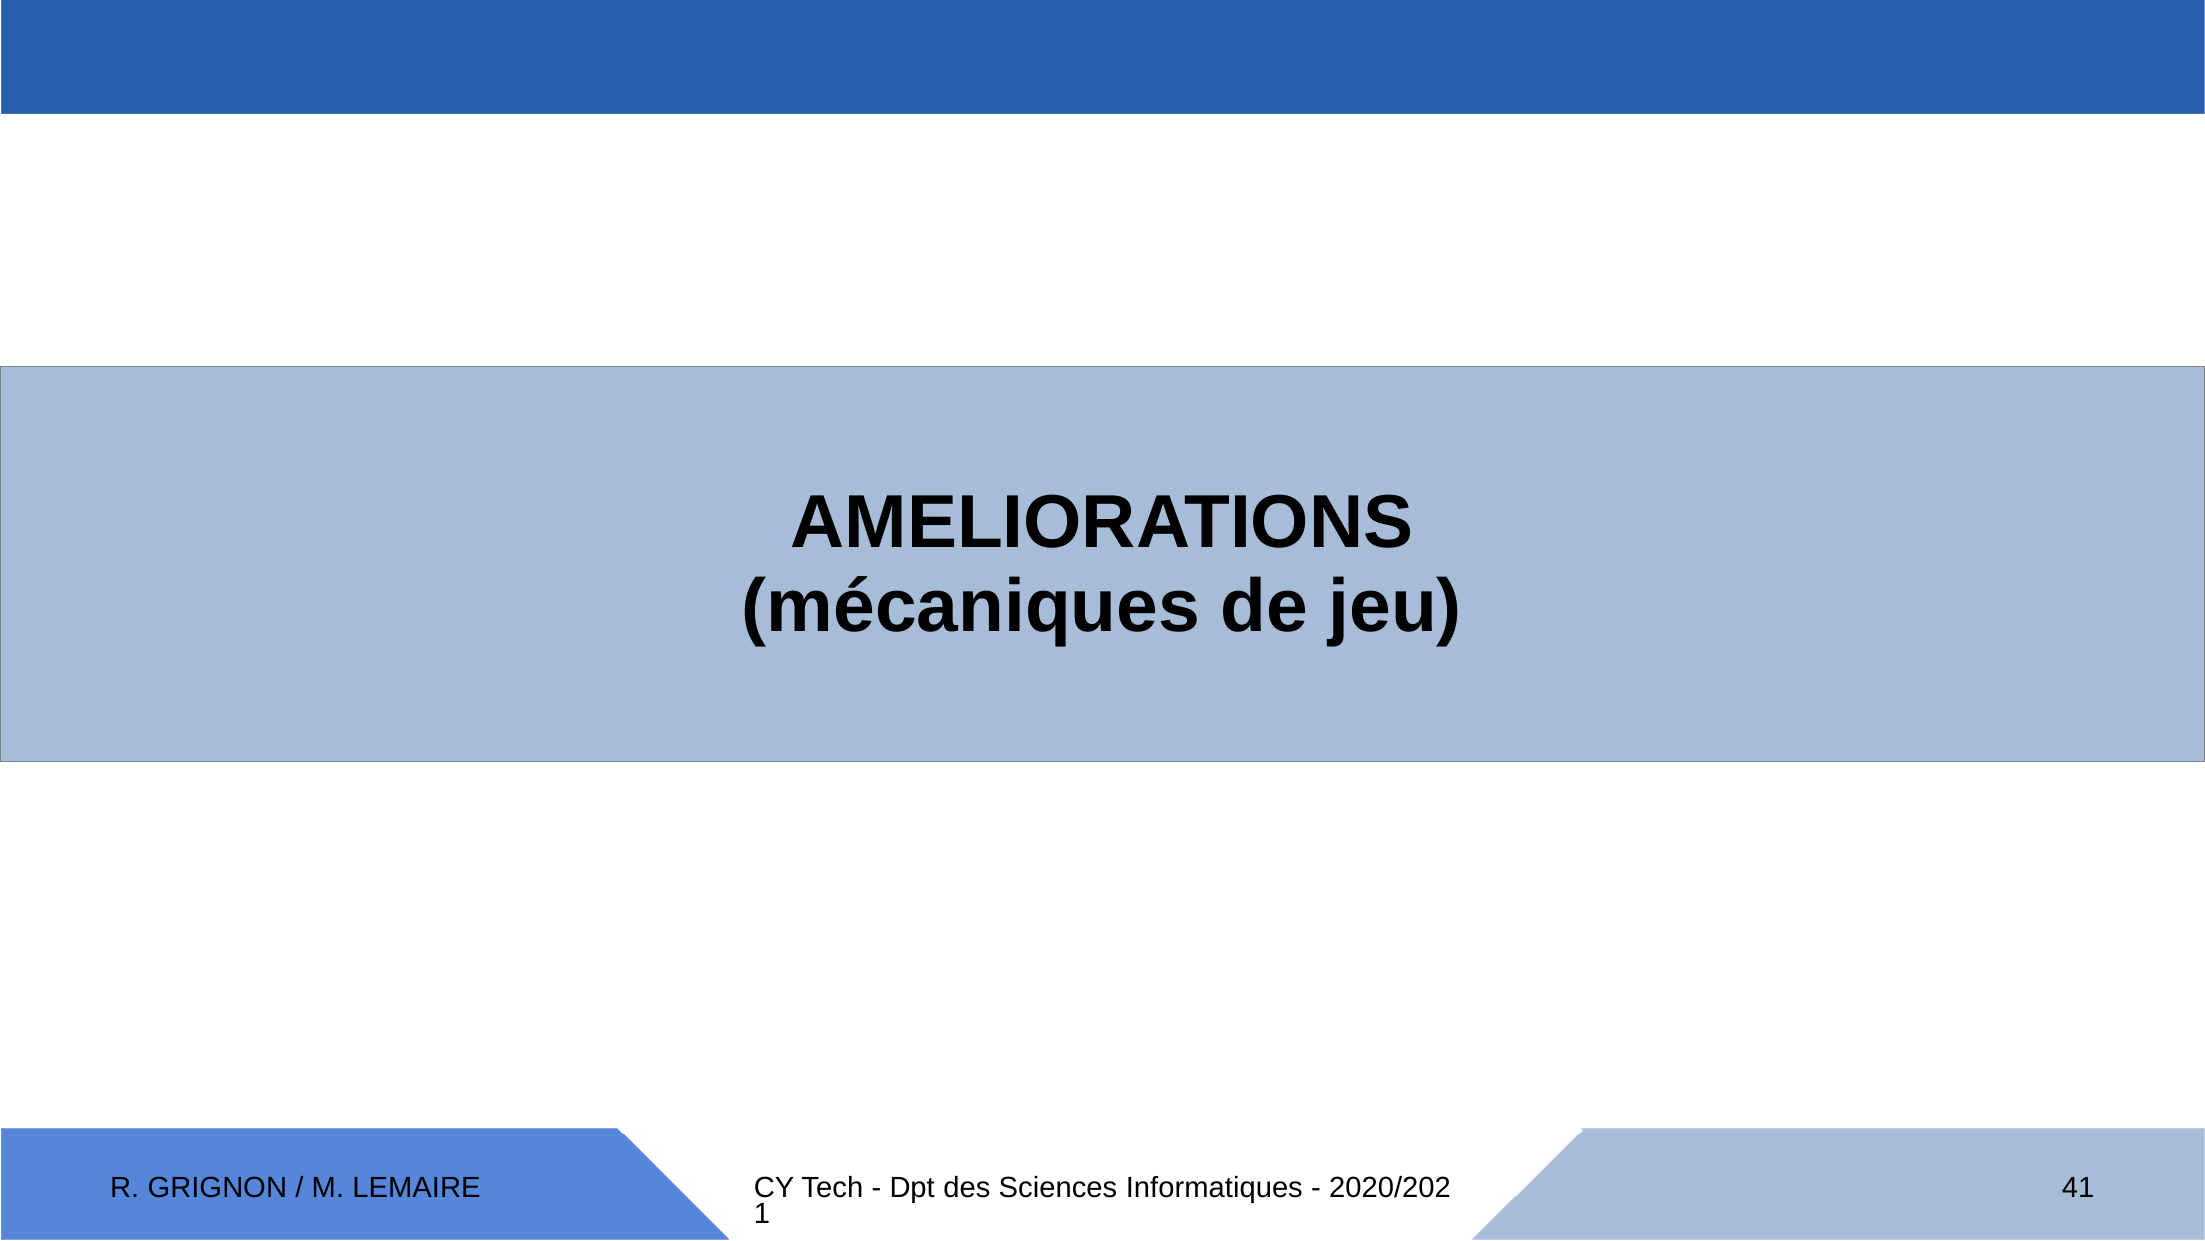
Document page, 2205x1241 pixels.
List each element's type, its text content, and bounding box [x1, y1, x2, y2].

picture [0, 0, 2205, 366]
text_box AMELIORATIONS (mécaniques de jeu) [0, 366, 2205, 762]
picture [0, 762, 2205, 1241]
